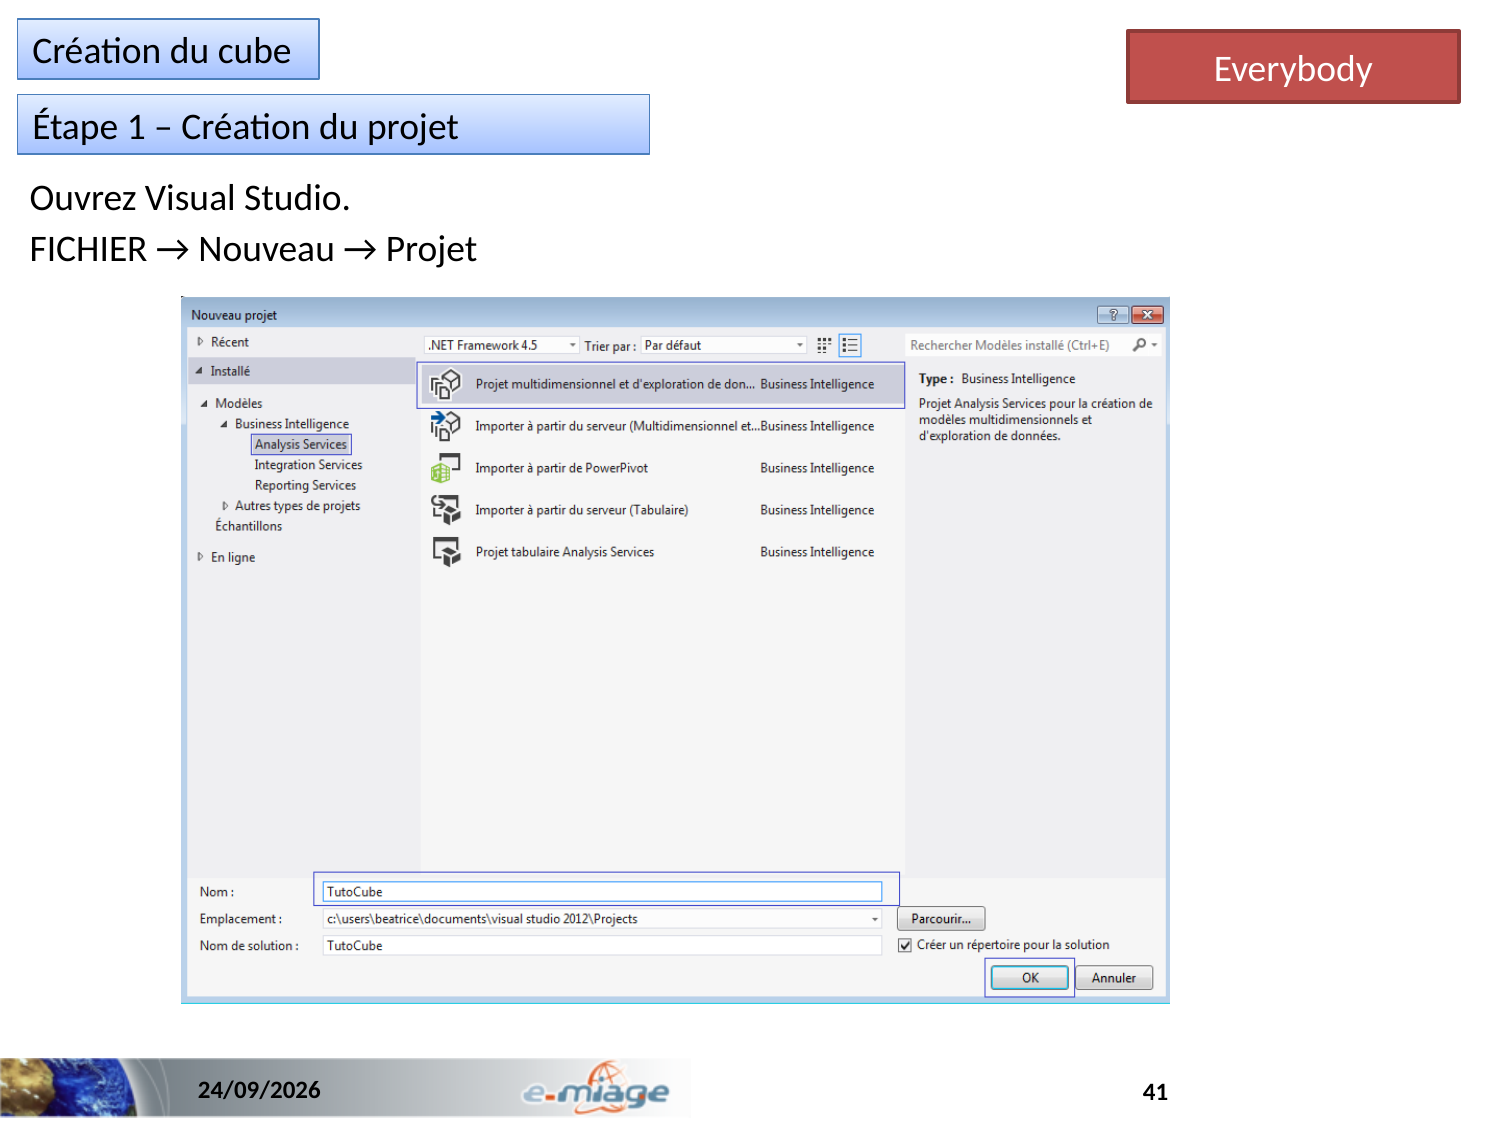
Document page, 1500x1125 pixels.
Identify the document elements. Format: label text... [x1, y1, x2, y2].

text_box Ouvrez Visual Studio. FICHIER → Nouveau → Projet [14, 165, 1028, 379]
text_box Création du cube [17, 19, 319, 79]
text_box Everybody [1128, 30, 1459, 102]
text_box Étape 1 – Création du projet [17, 94, 650, 155]
picture [0, 1058, 691, 1118]
picture [181, 296, 1170, 1004]
